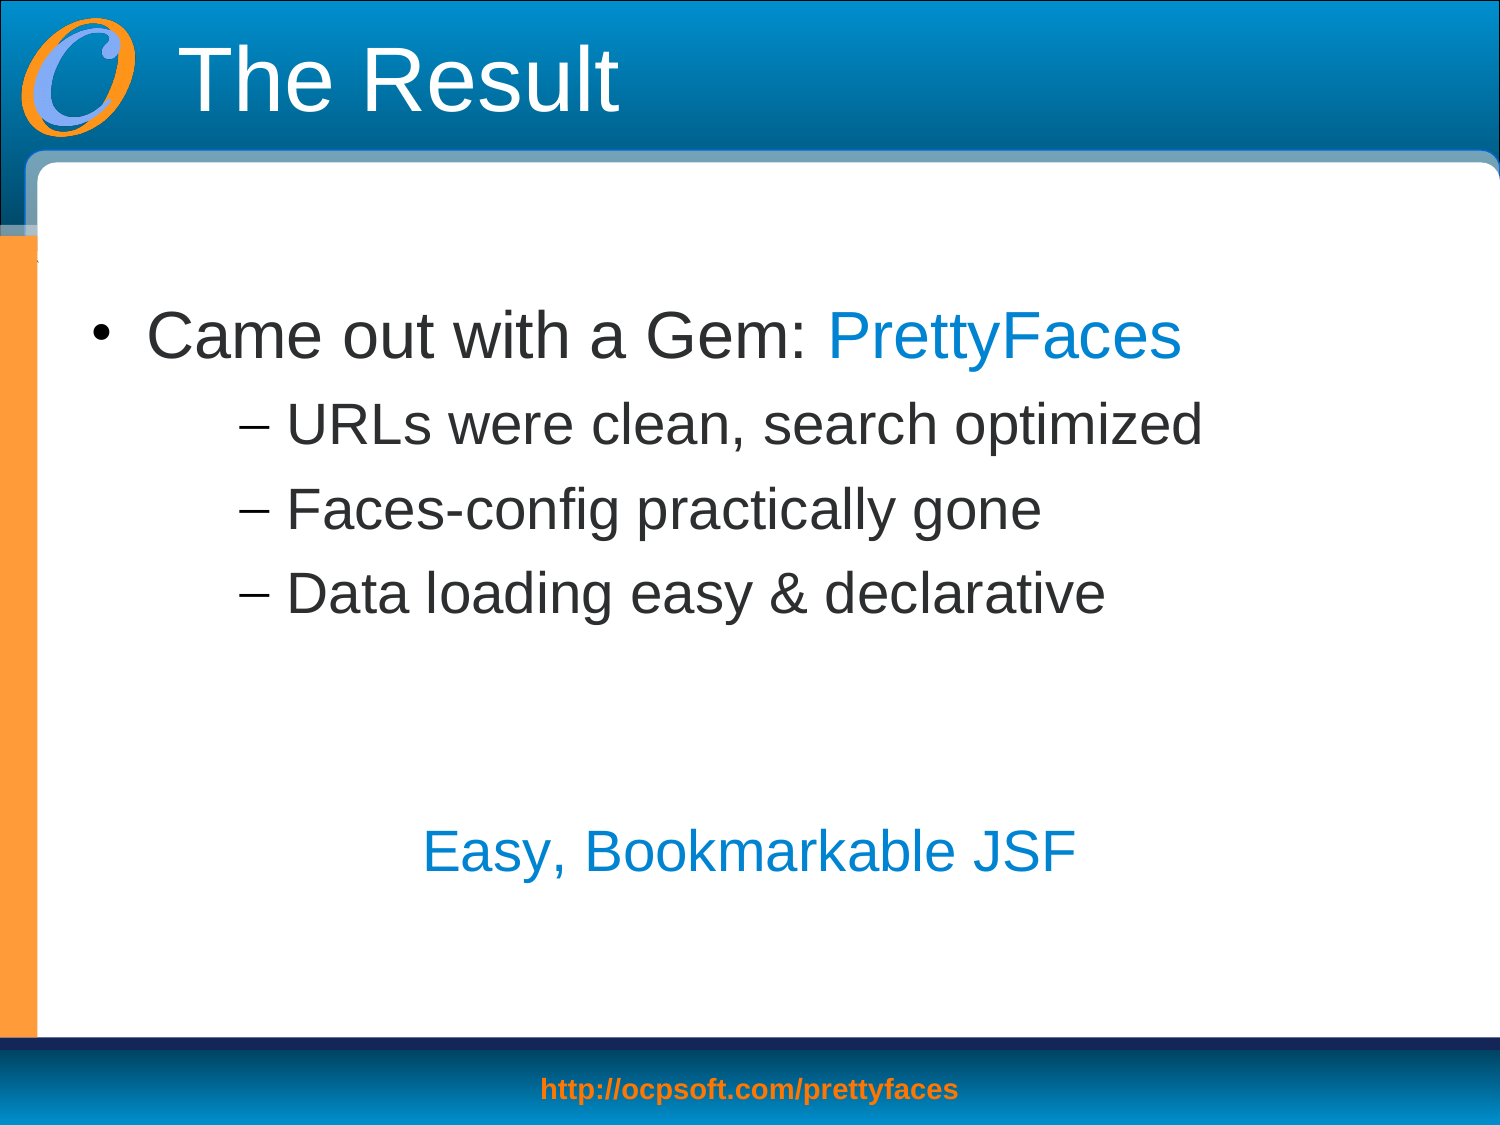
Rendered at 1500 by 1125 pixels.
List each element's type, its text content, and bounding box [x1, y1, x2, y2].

list Came out with a Gem: PrettyFaces URLs were clean, search optimized Faces-config practically gone Data loading easy & declarative Easy, Bookmarkable JSF [75, 187, 1425, 1005]
picture [22, 19, 135, 136]
title The Result [162, 11, 1463, 138]
